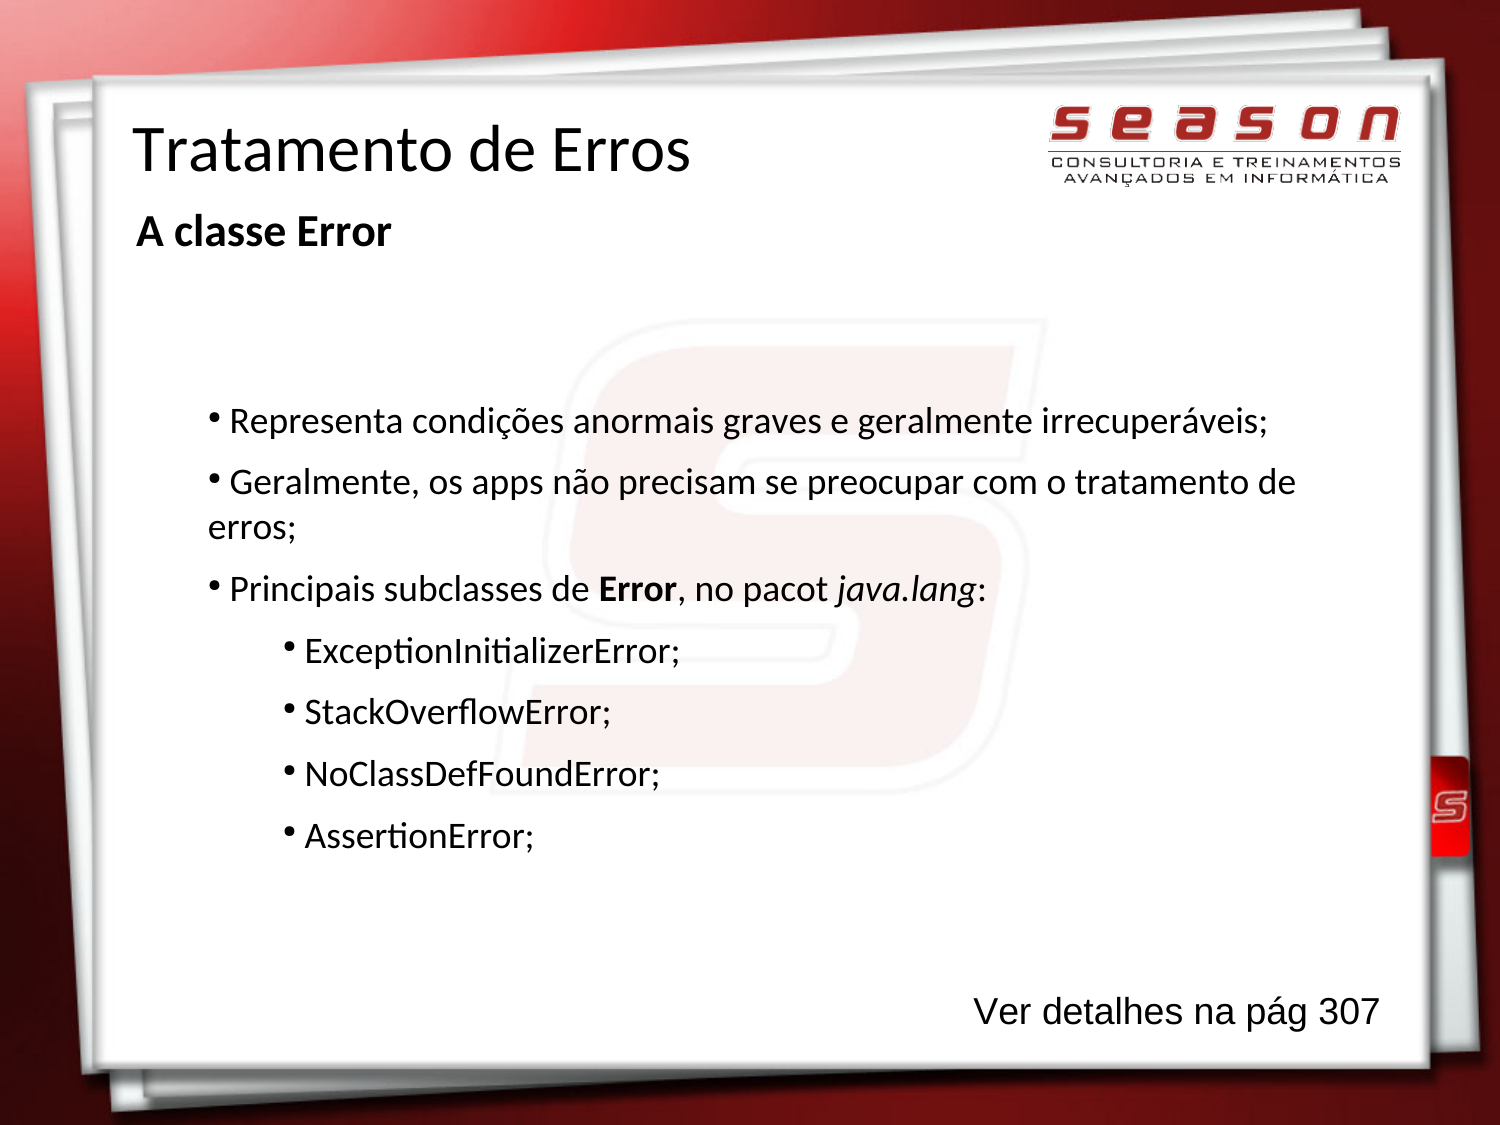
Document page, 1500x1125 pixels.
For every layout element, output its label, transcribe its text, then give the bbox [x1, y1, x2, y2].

text_box A classe Error [119, 200, 1240, 256]
picture [0, 0, 1500, 1125]
text_box Ver detalhes na pág 307 [708, 979, 1396, 1040]
text_box Representa condições anormais graves e geralmente irrecuperáveis; Geralmente, os apps não precisam se preocupar com o tratamento de erros; Principais subclasses de Error, no pacot java.lang: ExceptionInitializerError; StackOverflowError; NoClassDefFoundError; AssertionError; [207, 357, 1328, 894]
title Tratamento de Erros [118, 33, 1394, 257]
